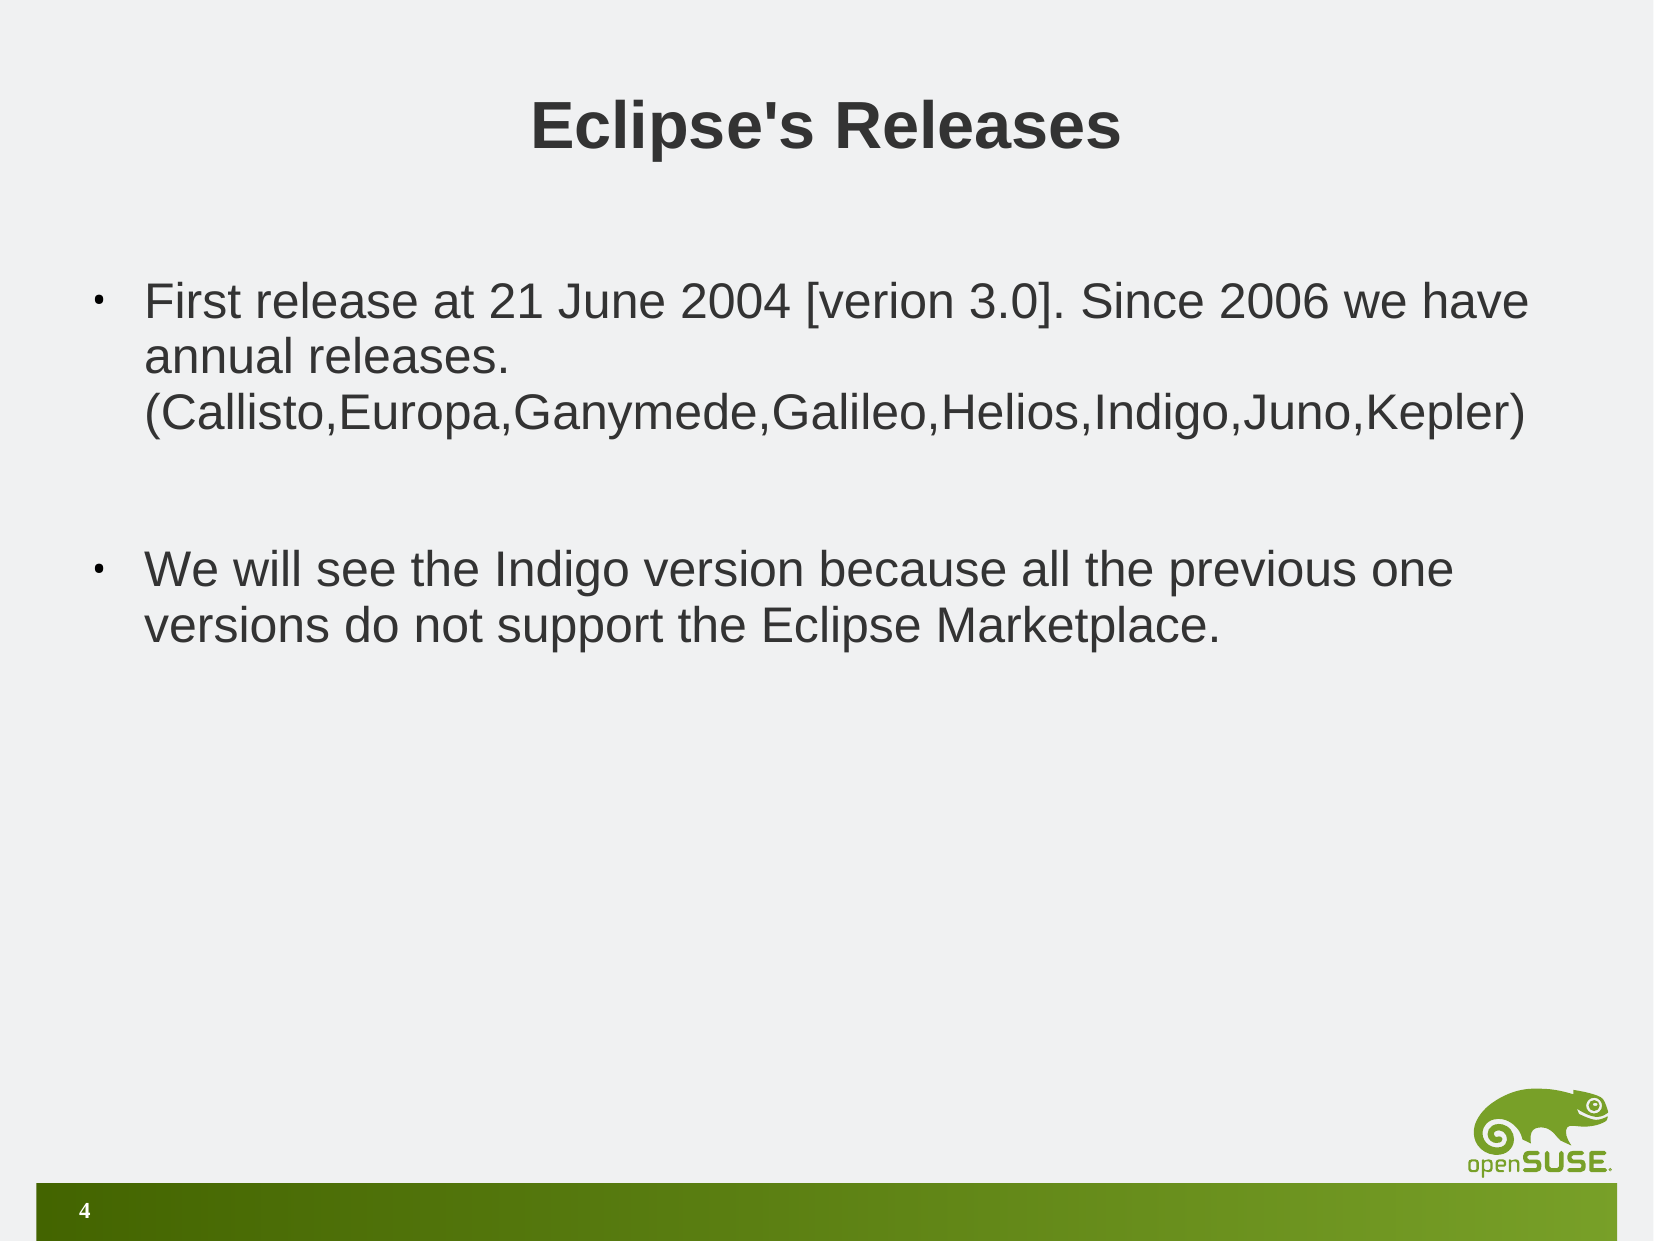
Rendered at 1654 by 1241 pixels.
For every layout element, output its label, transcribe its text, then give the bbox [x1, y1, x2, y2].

text_box First release at 21 June 2004 [verion 3.0]. Since 2006 we have annual releases.(Callisto,Europa,Ganymede,Galileo,Helios,Indigo,Juno,Kepler) We will see the Indigo version because all the previous one versions do not support the Eclipse Marketplace. [75, 270, 1564, 661]
picture [0, 0, 1654, 1241]
title Eclipse's Releases [82, 49, 1571, 198]
